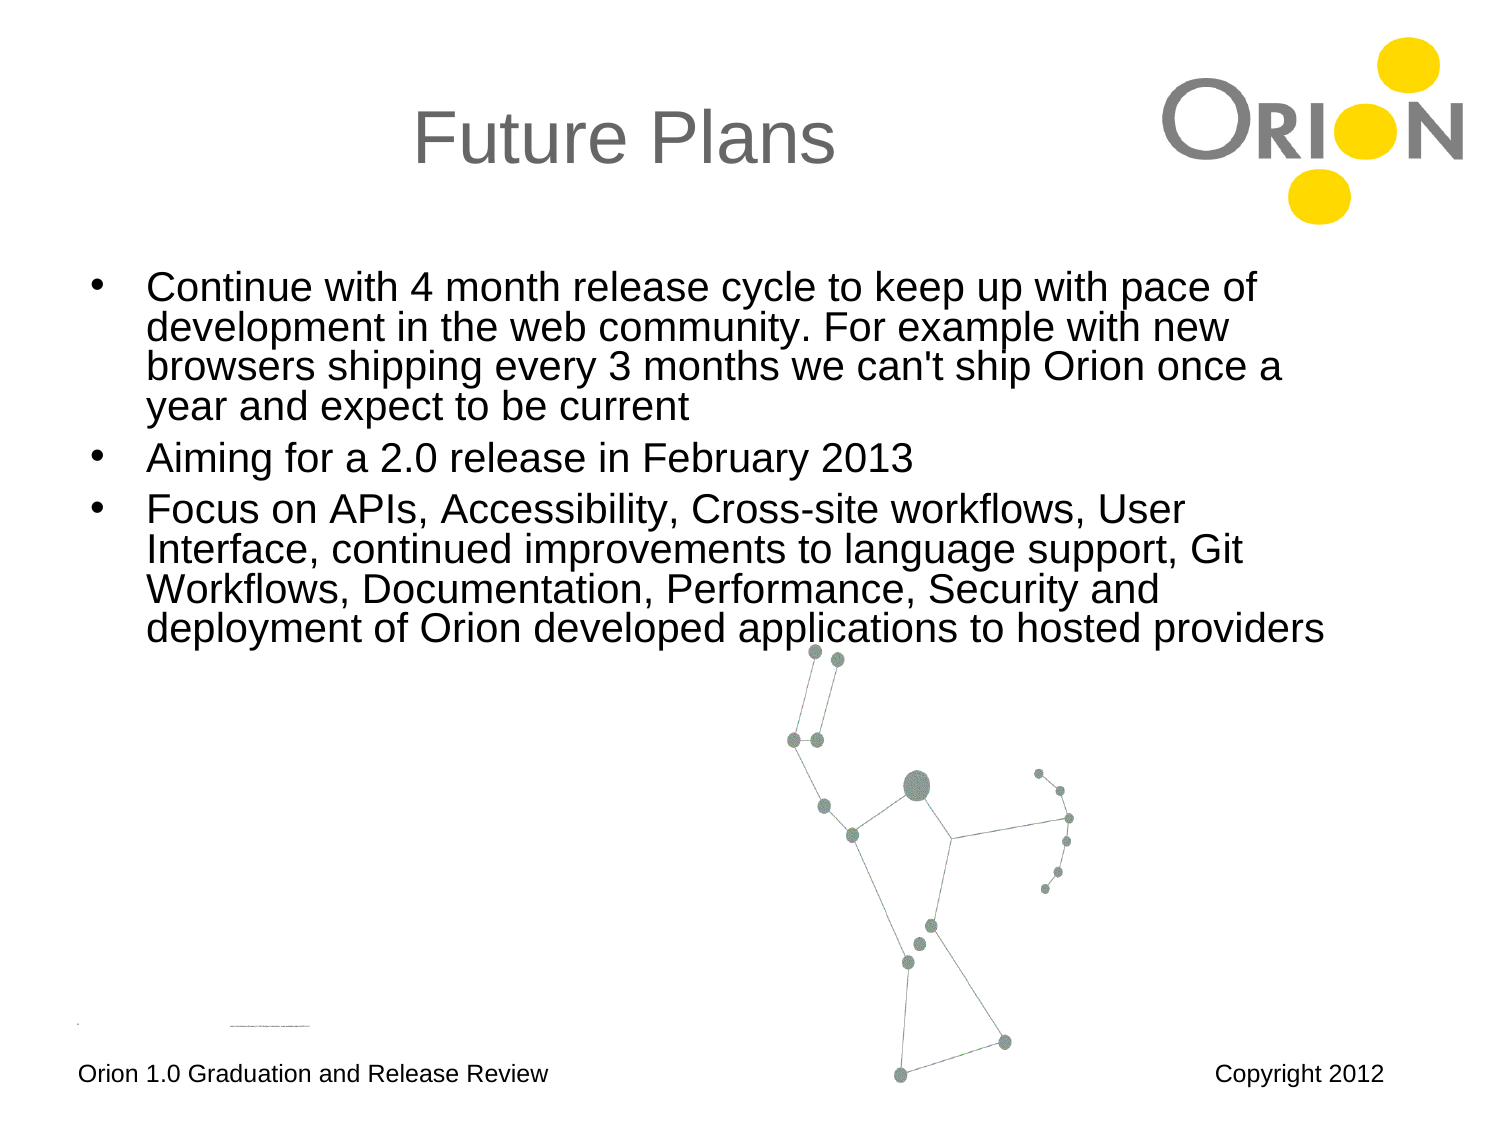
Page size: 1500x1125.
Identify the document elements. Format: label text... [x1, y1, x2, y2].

picture [1162, 37, 1463, 225]
picture [766, 1006, 1088, 1088]
title Future Plans [74, 45, 1176, 233]
list Continue with 4 month release cycle to keep up with pace of development in the web community. For example with new browsers shipping every 3 months we can't ship Orion once a year and expect to be current Aiming for a 2.0 release in February 2013 Focus on APIs, Accessibility, Cross-site workflows, User Interface, continued improvements to language support, Git Workflows, Documentation, Performance, Security and deployment of Orion developed applications to hosted providers [75, 262, 1351, 1006]
